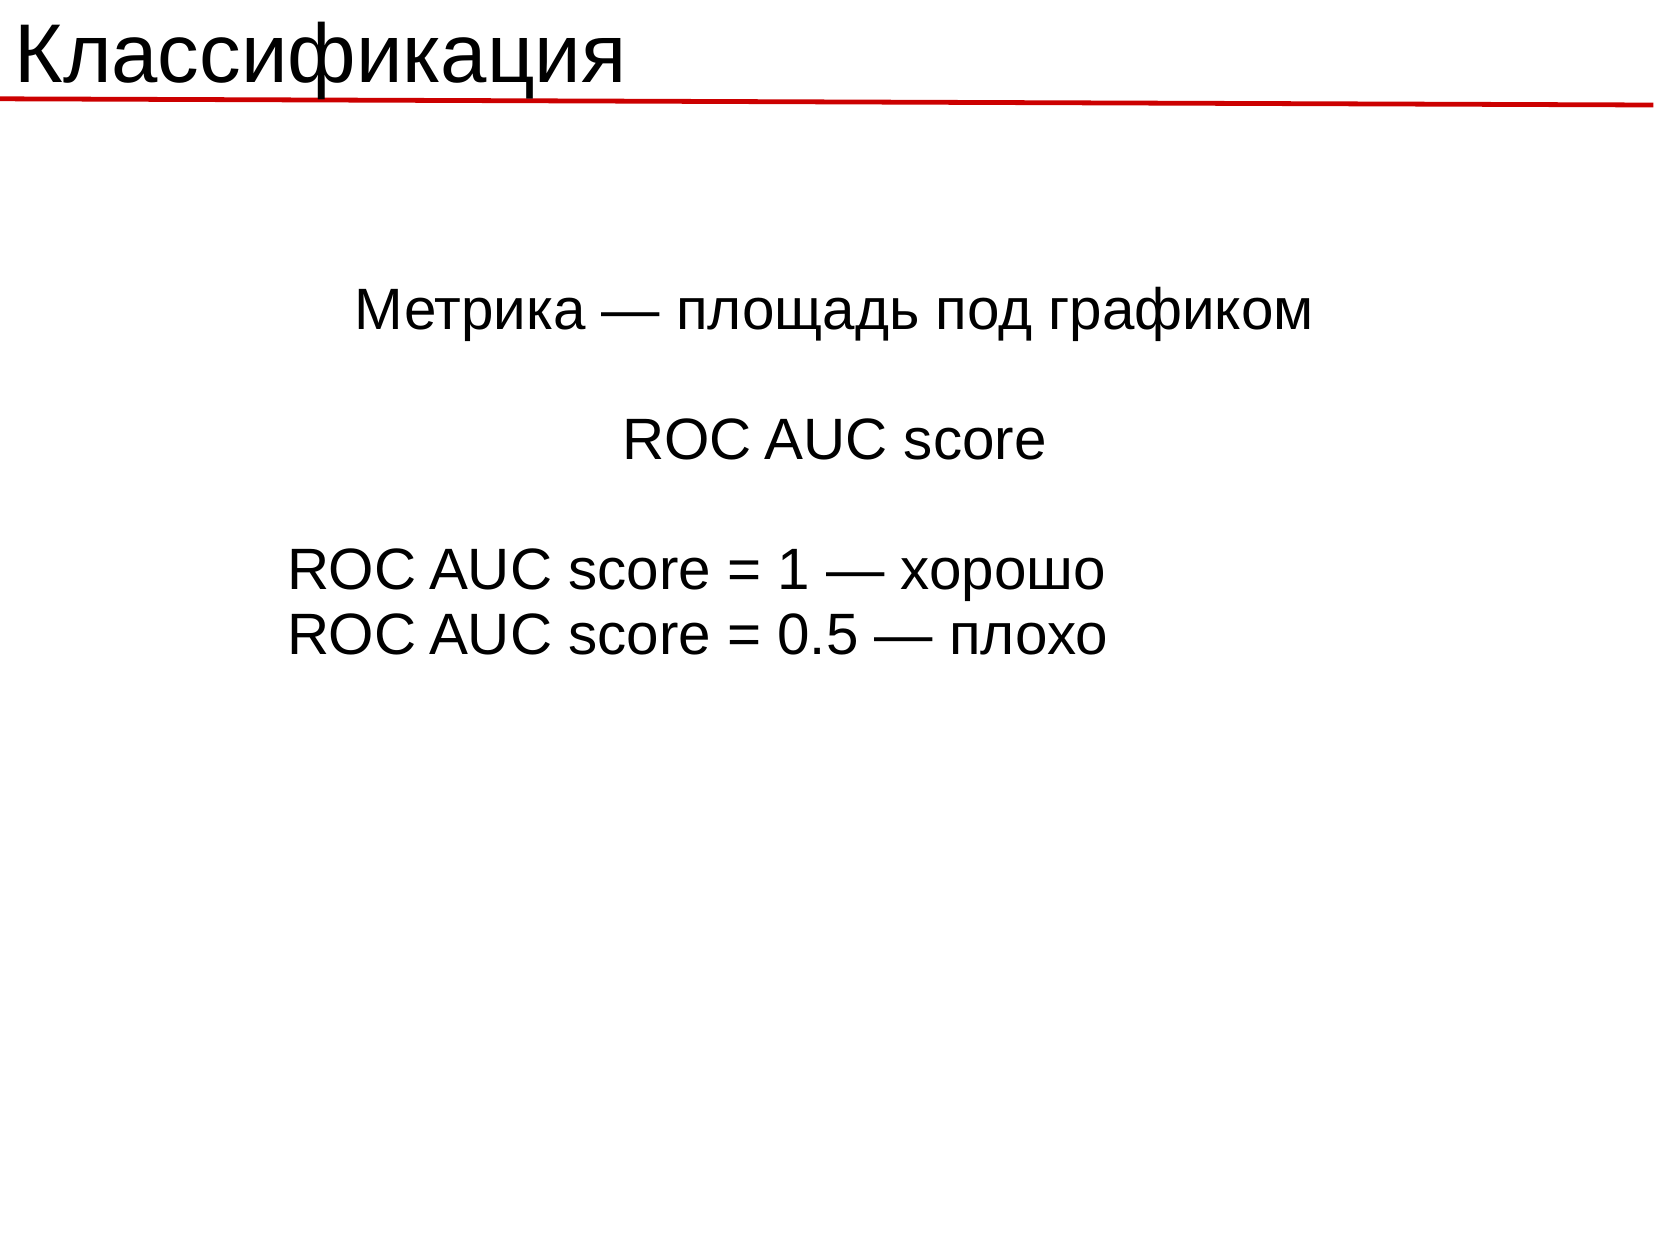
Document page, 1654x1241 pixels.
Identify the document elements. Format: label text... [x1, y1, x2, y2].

text_box Метрика — площадь под графиком ROC AUC score ROC AUC score = 1 — хорошо ROC AUC score = 0.5 — плохо [272, 269, 1398, 870]
text_box Классификация [0, 0, 1171, 111]
